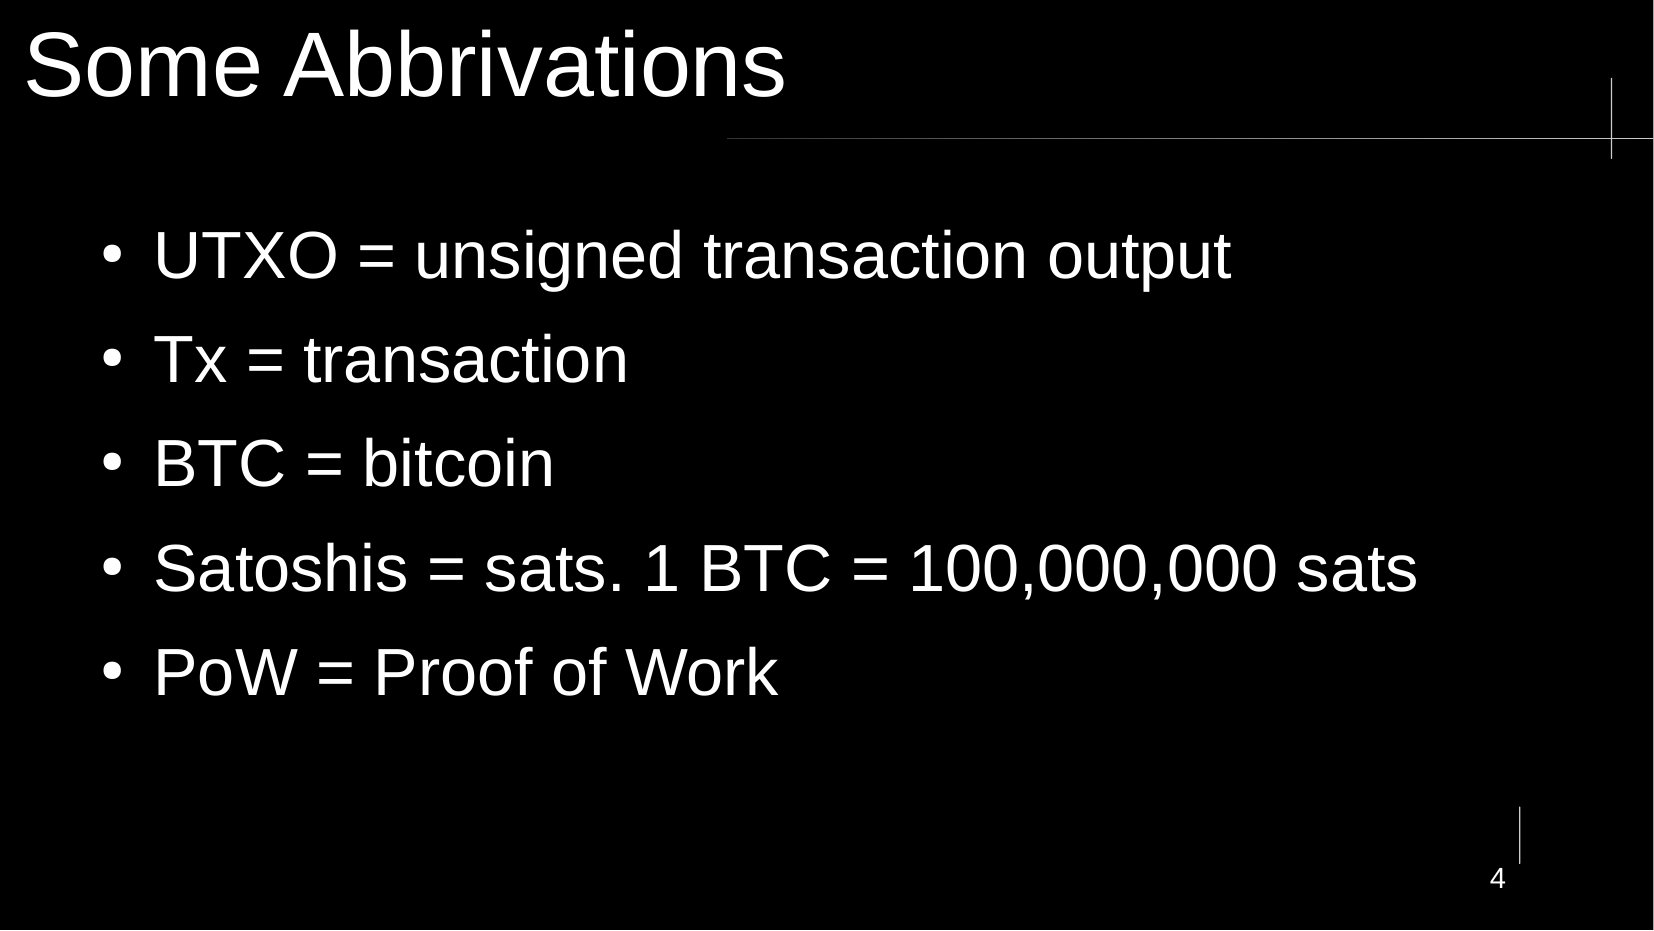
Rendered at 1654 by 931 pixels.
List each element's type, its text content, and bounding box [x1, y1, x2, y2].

list UTXO = unsigned transaction output Tx = transaction BTC = bitcoin Satoshis = sats. 1 BTC = 100,000,000 sats PoW = Proof of Work [82, 217, 1571, 758]
title Some Abbrivations [23, 11, 1589, 119]
